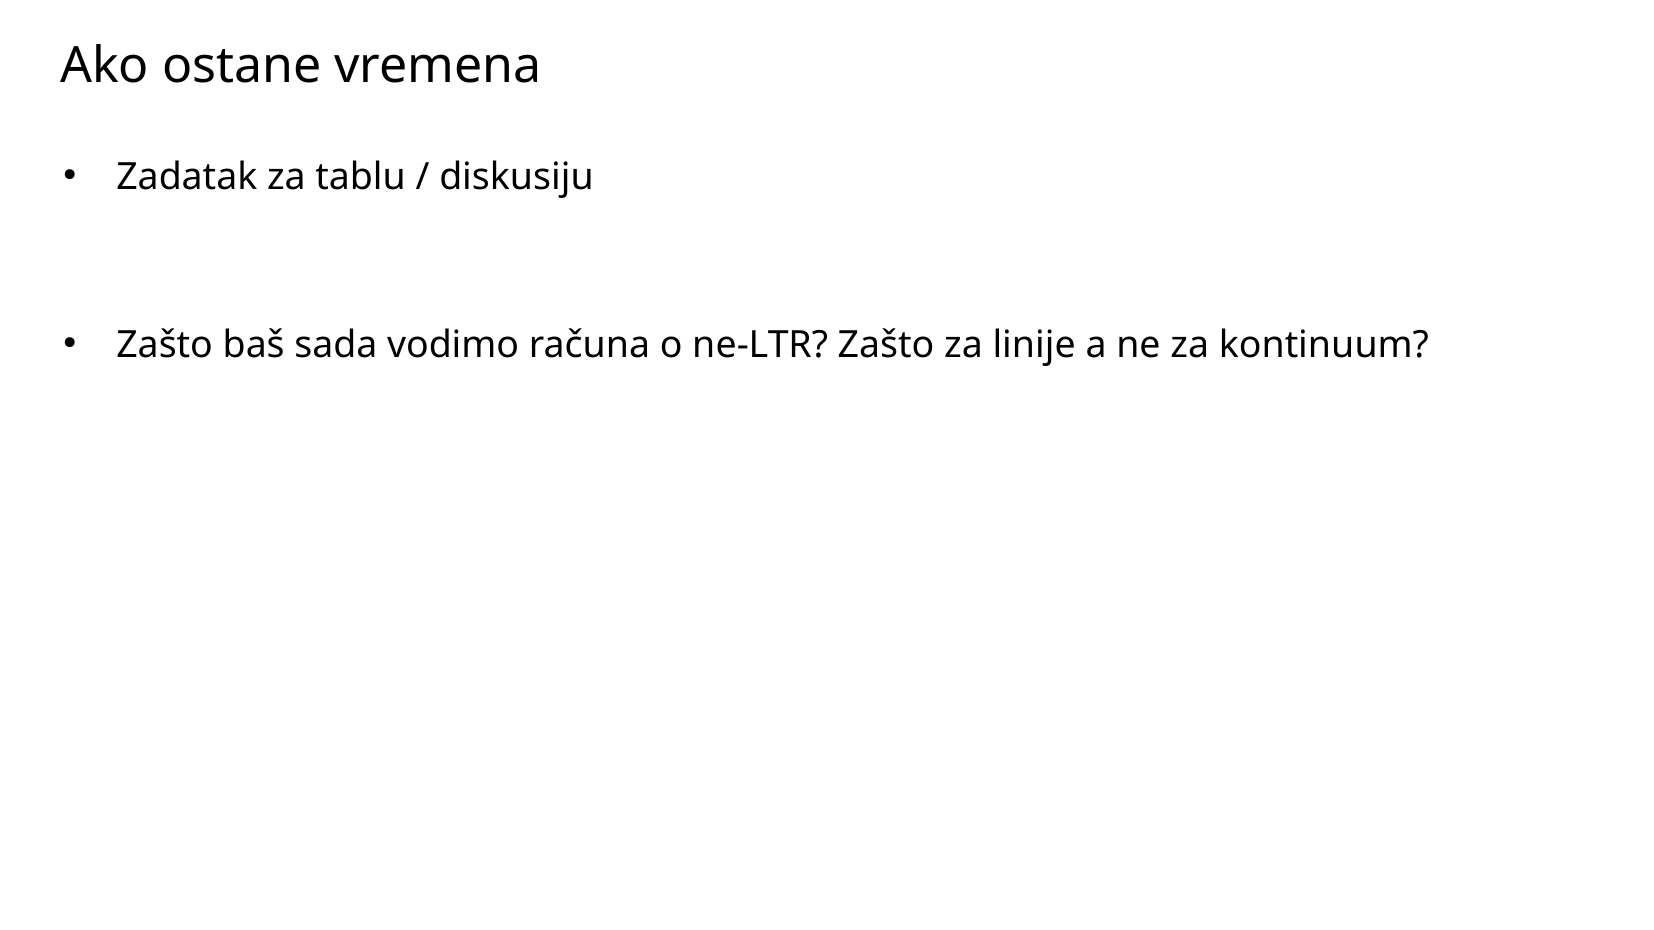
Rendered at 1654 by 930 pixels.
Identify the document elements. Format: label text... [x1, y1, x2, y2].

list Zadatak za tablu / diskusiju Zašto baš sada vodimo računa o ne-LTR? Zašto za linije a ne za kontinuum? [45, 149, 1635, 880]
title Ako ostane vremena [59, 13, 1648, 113]
